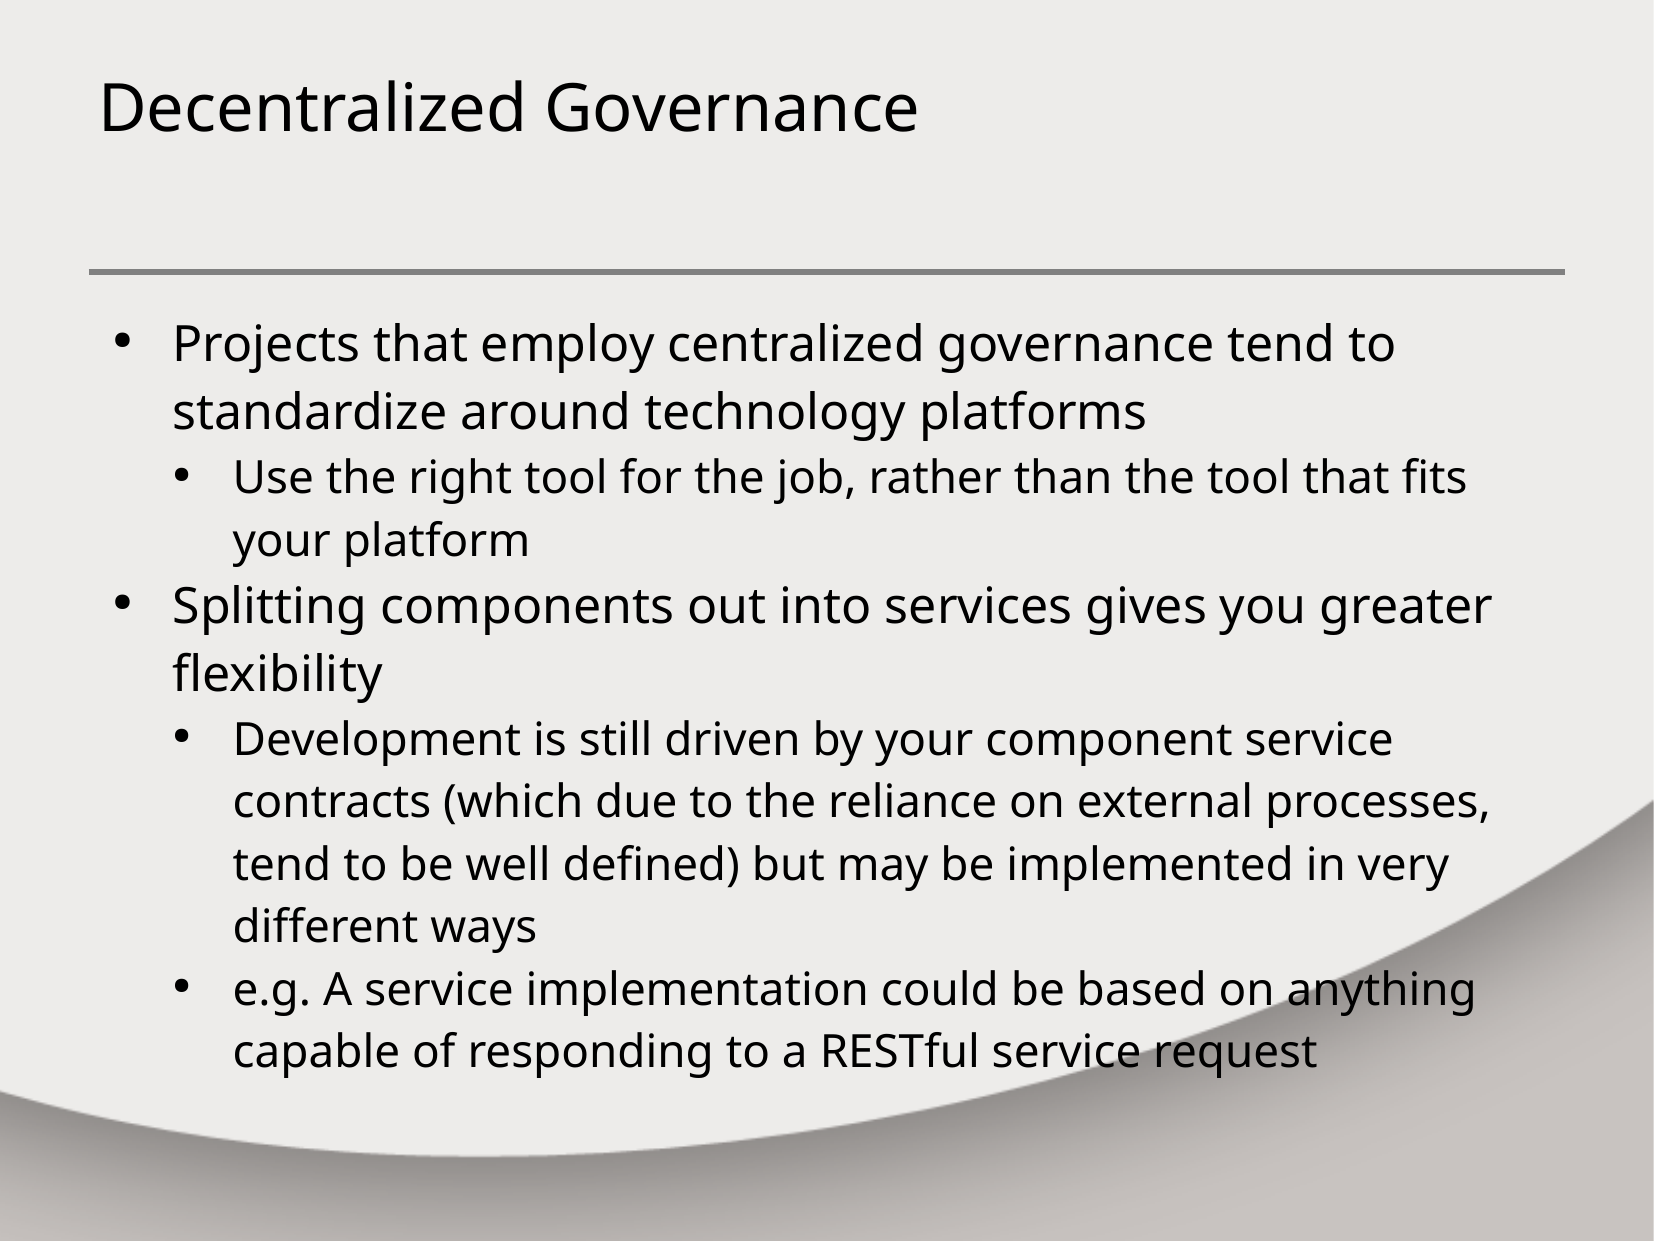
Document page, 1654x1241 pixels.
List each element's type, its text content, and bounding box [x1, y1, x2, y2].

picture [0, 0, 1654, 1241]
title Decentralized Governance [98, 75, 1561, 226]
text_box Projects that employ centralized governance tend to standardize around technology platforms Use the right tool for the job, rather than the tool that fits your platform Splitting components out into services gives you greater flexibility Development is still driven by your component service contracts (which due to the reliance on external processes, tend to be well defined) but may be implemented in very different ways e.g. A service implementation could be based on anything capable of responding to a RESTful service request [98, 300, 1561, 1164]
